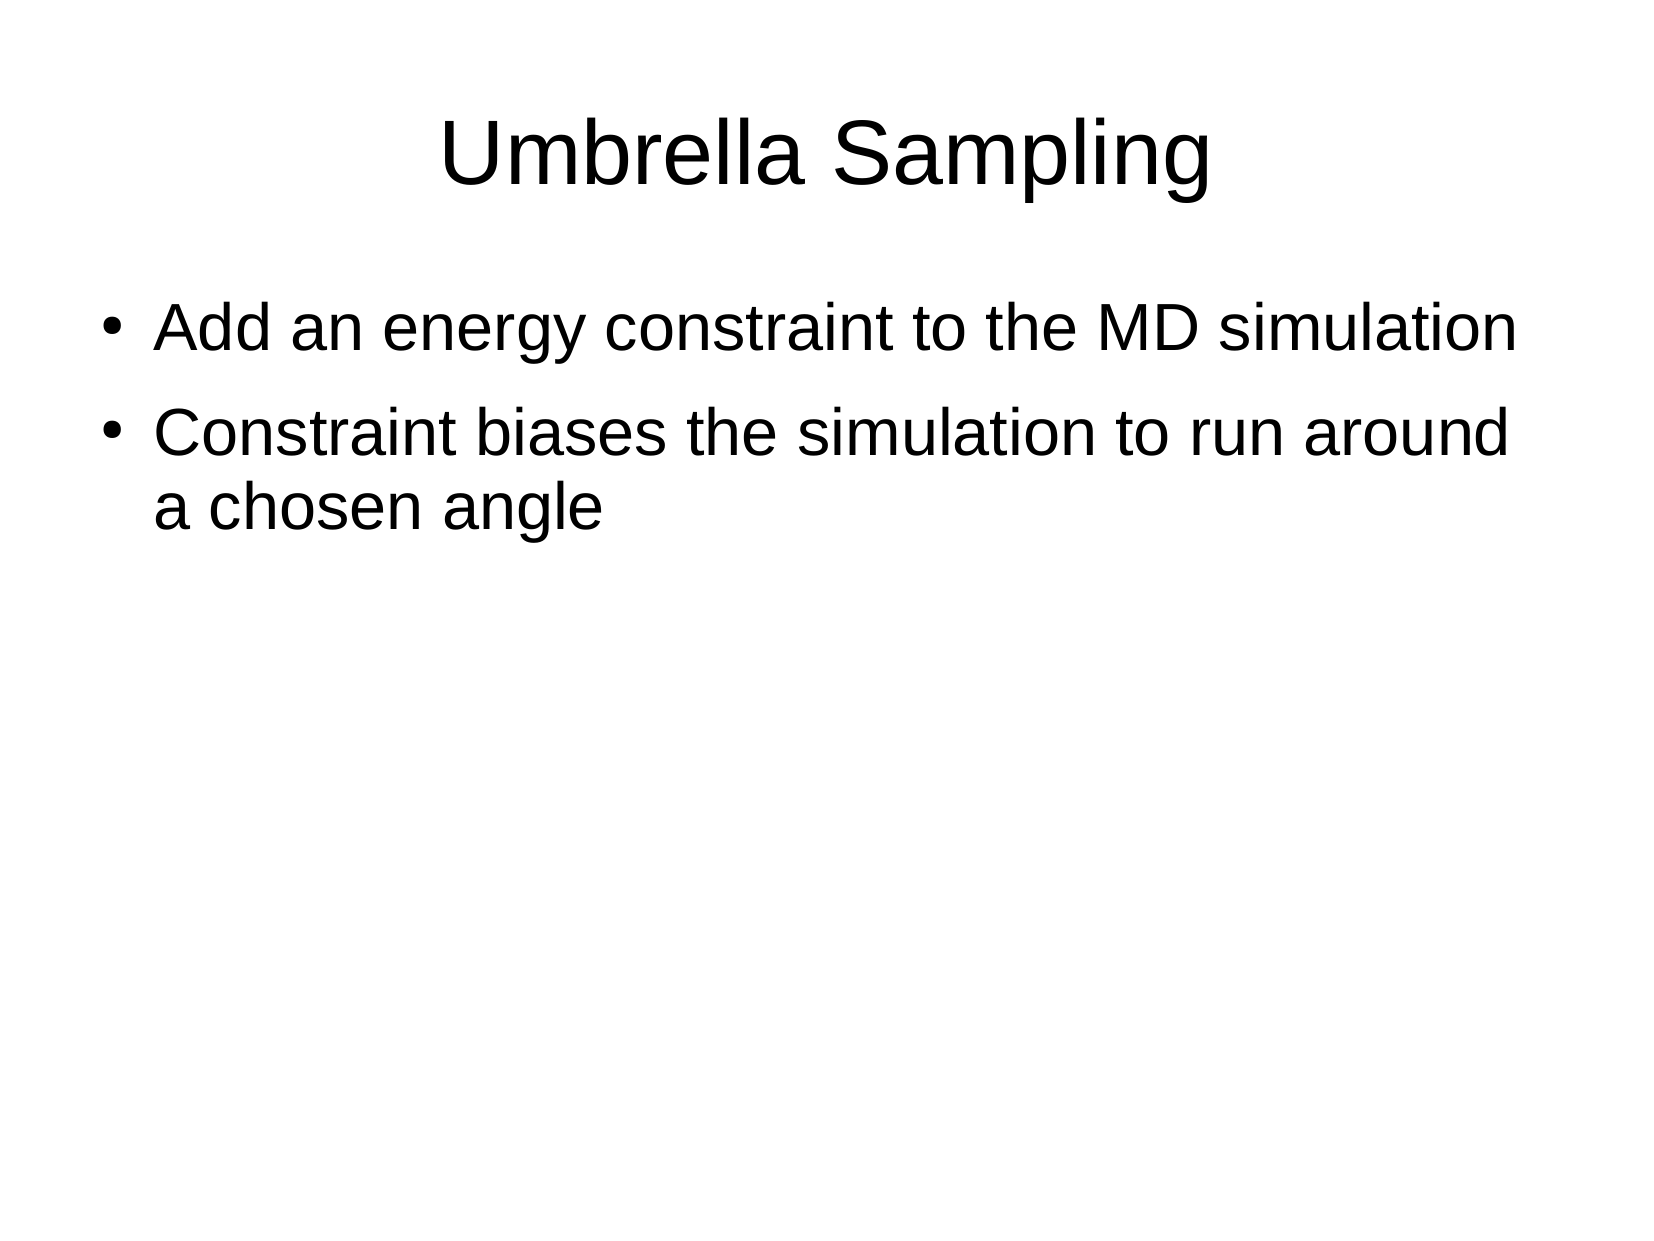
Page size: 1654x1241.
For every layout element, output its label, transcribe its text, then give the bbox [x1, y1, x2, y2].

list Add an energy constraint to the MD simulation Constraint biases the simulation to run around a chosen angle [82, 290, 1538, 1010]
title Umbrella Sampling [82, 49, 1571, 257]
